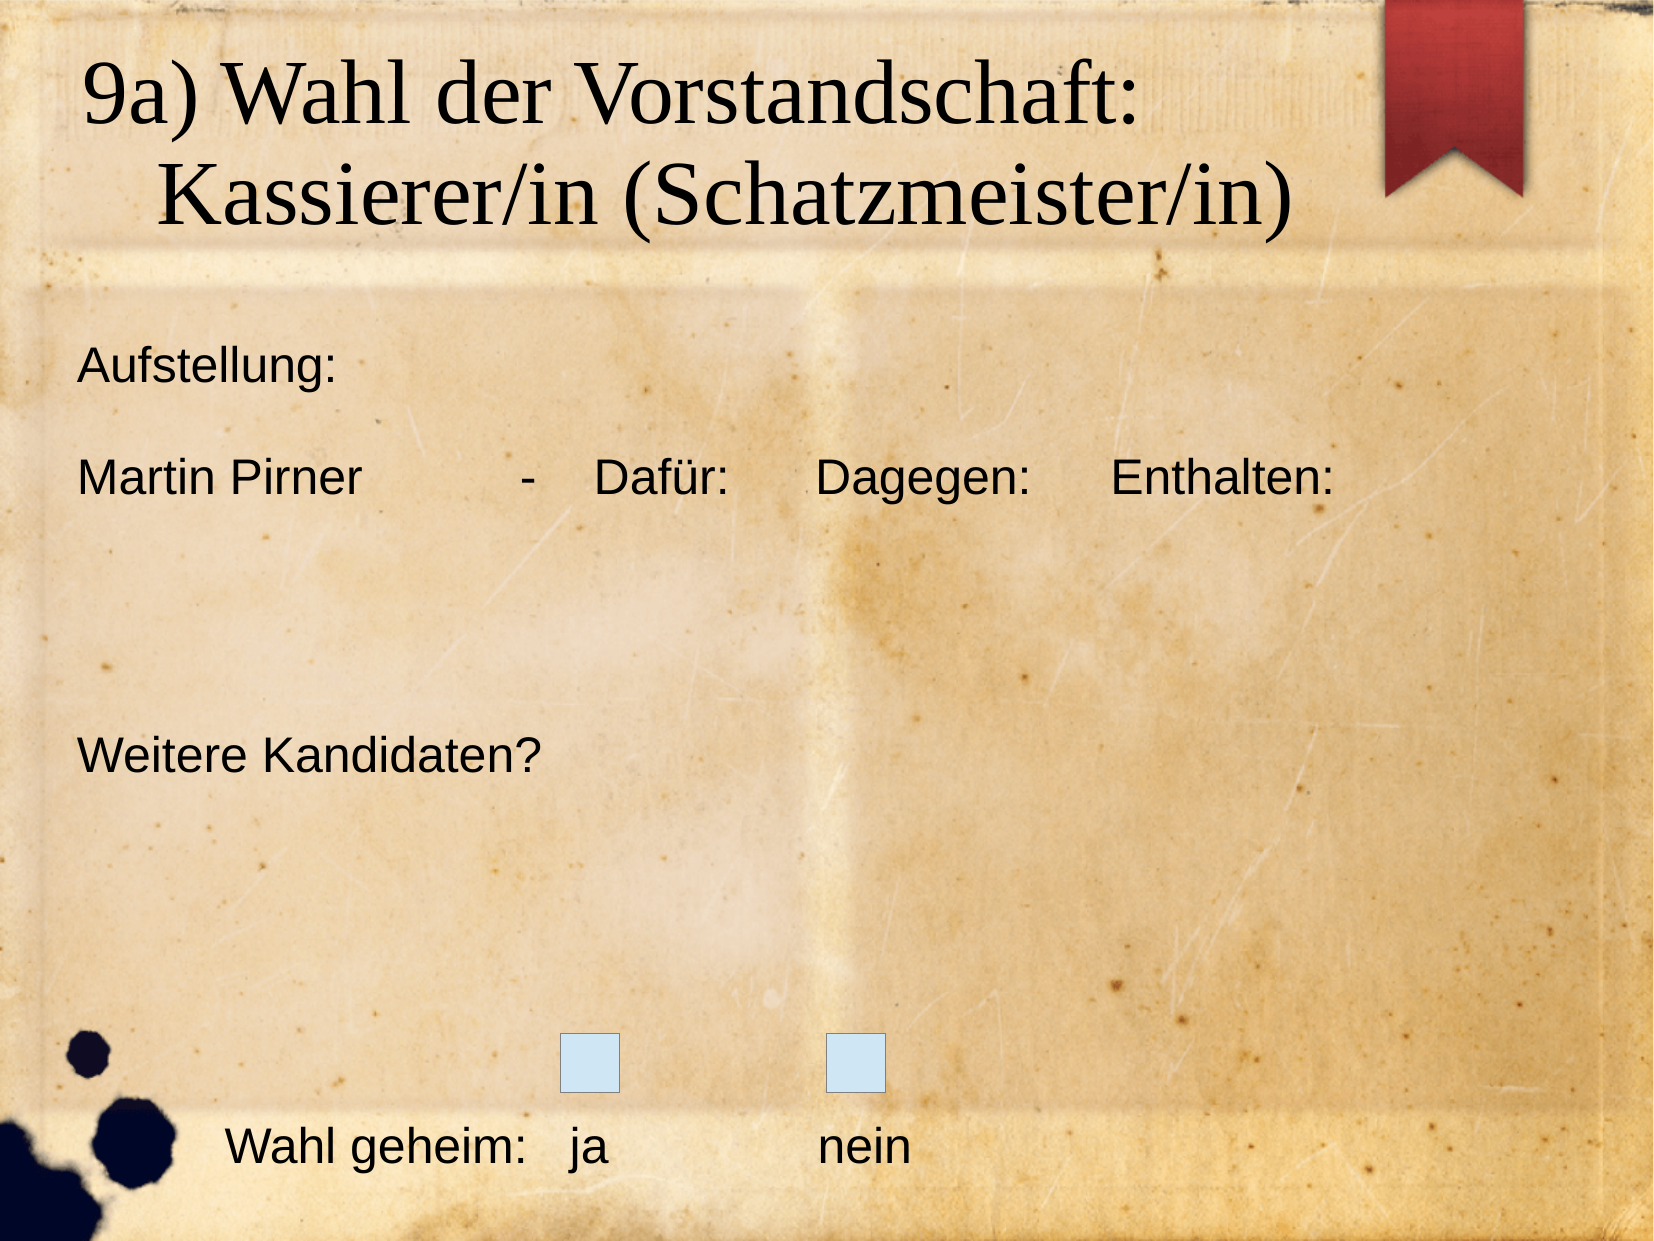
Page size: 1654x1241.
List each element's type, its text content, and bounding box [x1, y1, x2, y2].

title 9a) Wahl der Vorstandschaft: Kassierer/in (Schatzmeister/in) [82, 41, 1347, 245]
text_box Aufstellung: Martin Pirner - Dafür: Dagegen: Enthalten: Weitere Kandidaten? Wahl geheim: ja nein [62, 330, 1505, 1241]
text_box [826, 1033, 886, 1093]
text_box [560, 1033, 620, 1093]
picture [0, 0, 1654, 1241]
